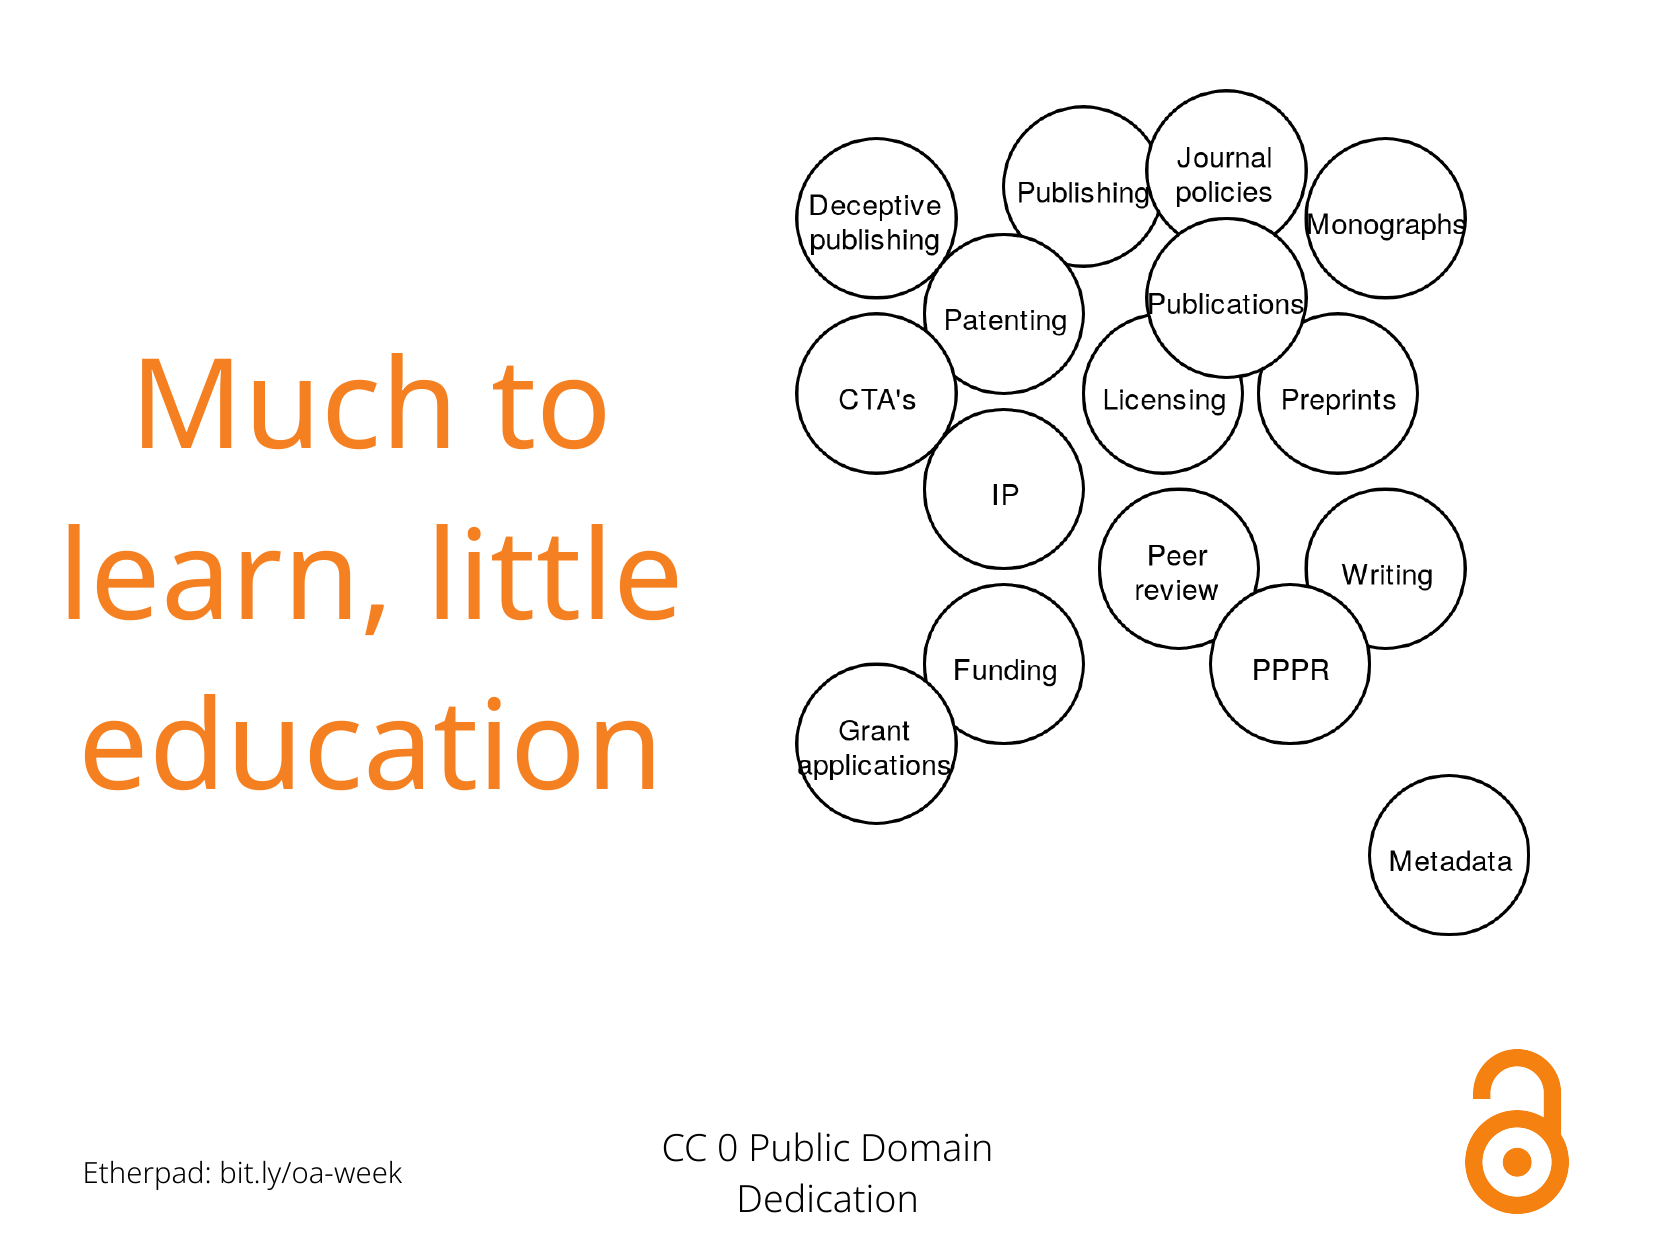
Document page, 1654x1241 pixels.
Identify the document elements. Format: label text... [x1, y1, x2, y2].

title Much to learn, little education [22, 196, 721, 946]
picture [795, 89, 1530, 936]
picture [1463, 1047, 1571, 1216]
